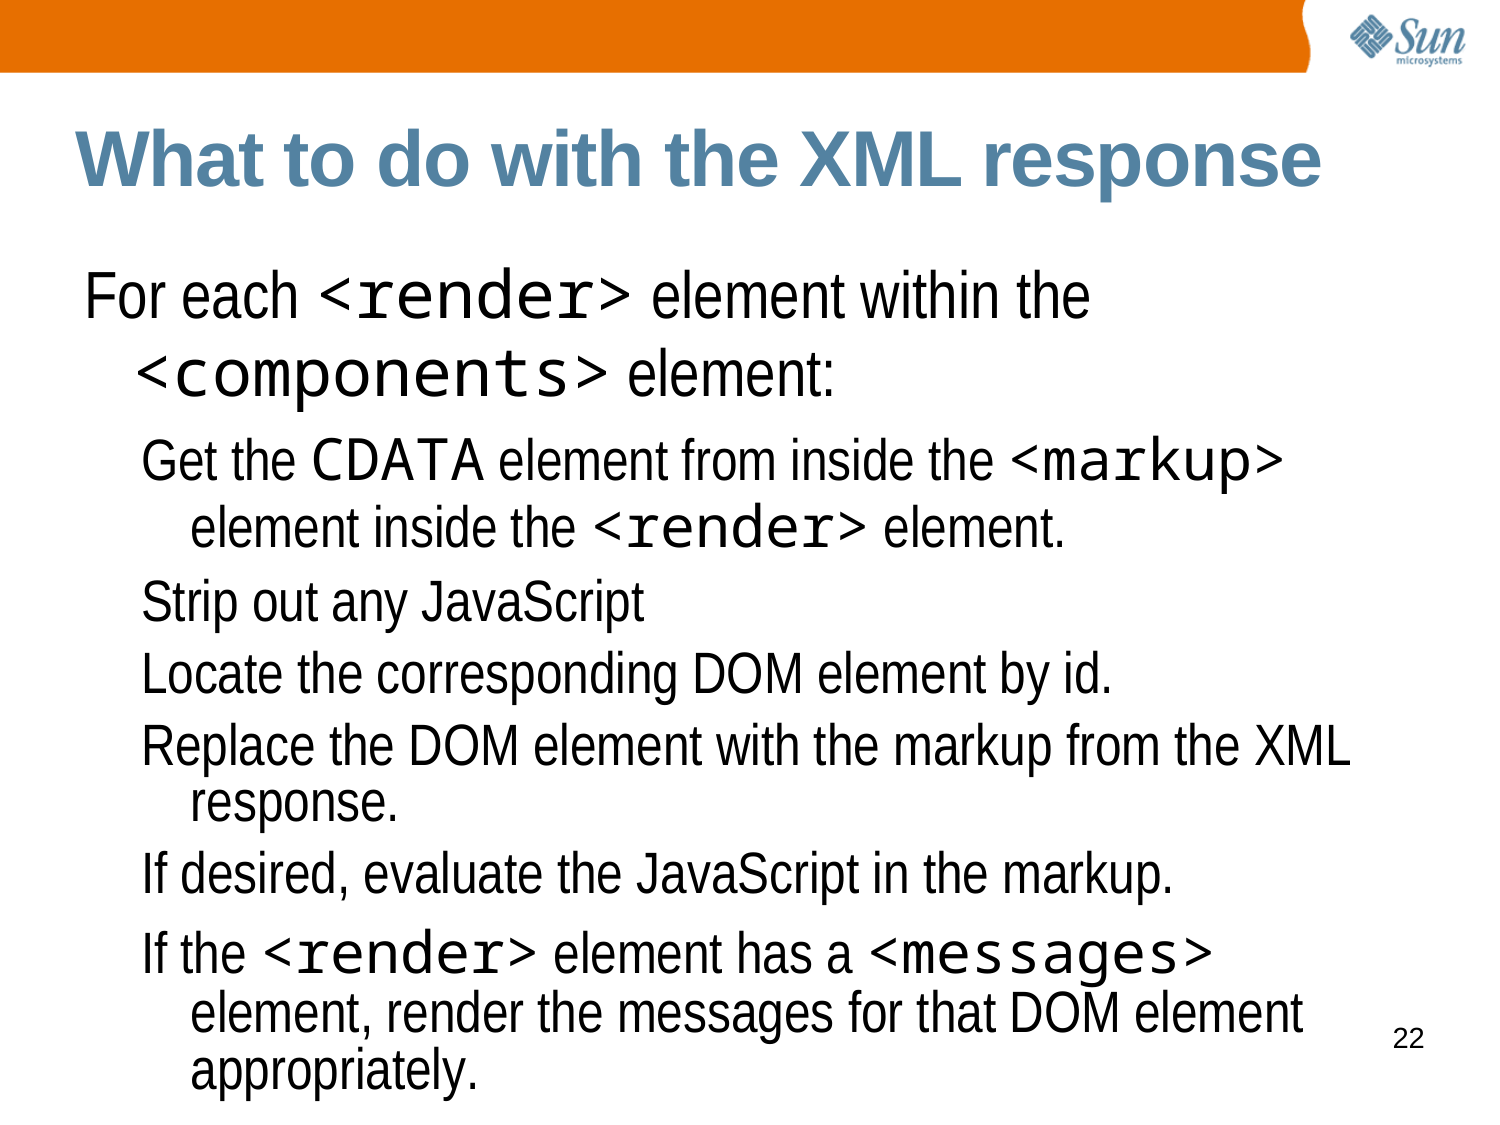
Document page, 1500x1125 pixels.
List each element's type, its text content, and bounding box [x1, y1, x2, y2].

title What to do with the XML response [75, 122, 1438, 228]
picture [0, 0, 1500, 75]
list For each <render> element within the <components> element: Get the CDATA element from inside the <markup> element inside the <render> element. Strip out any JavaScript Locate the corresponding DOM element by id. Replace the DOM element with the markup from the XML response. If desired, evaluate the JavaScript in the markup. If the <render> element has a <messages> element, render the messages for that DOM element appropriately. [64, 257, 1402, 1071]
